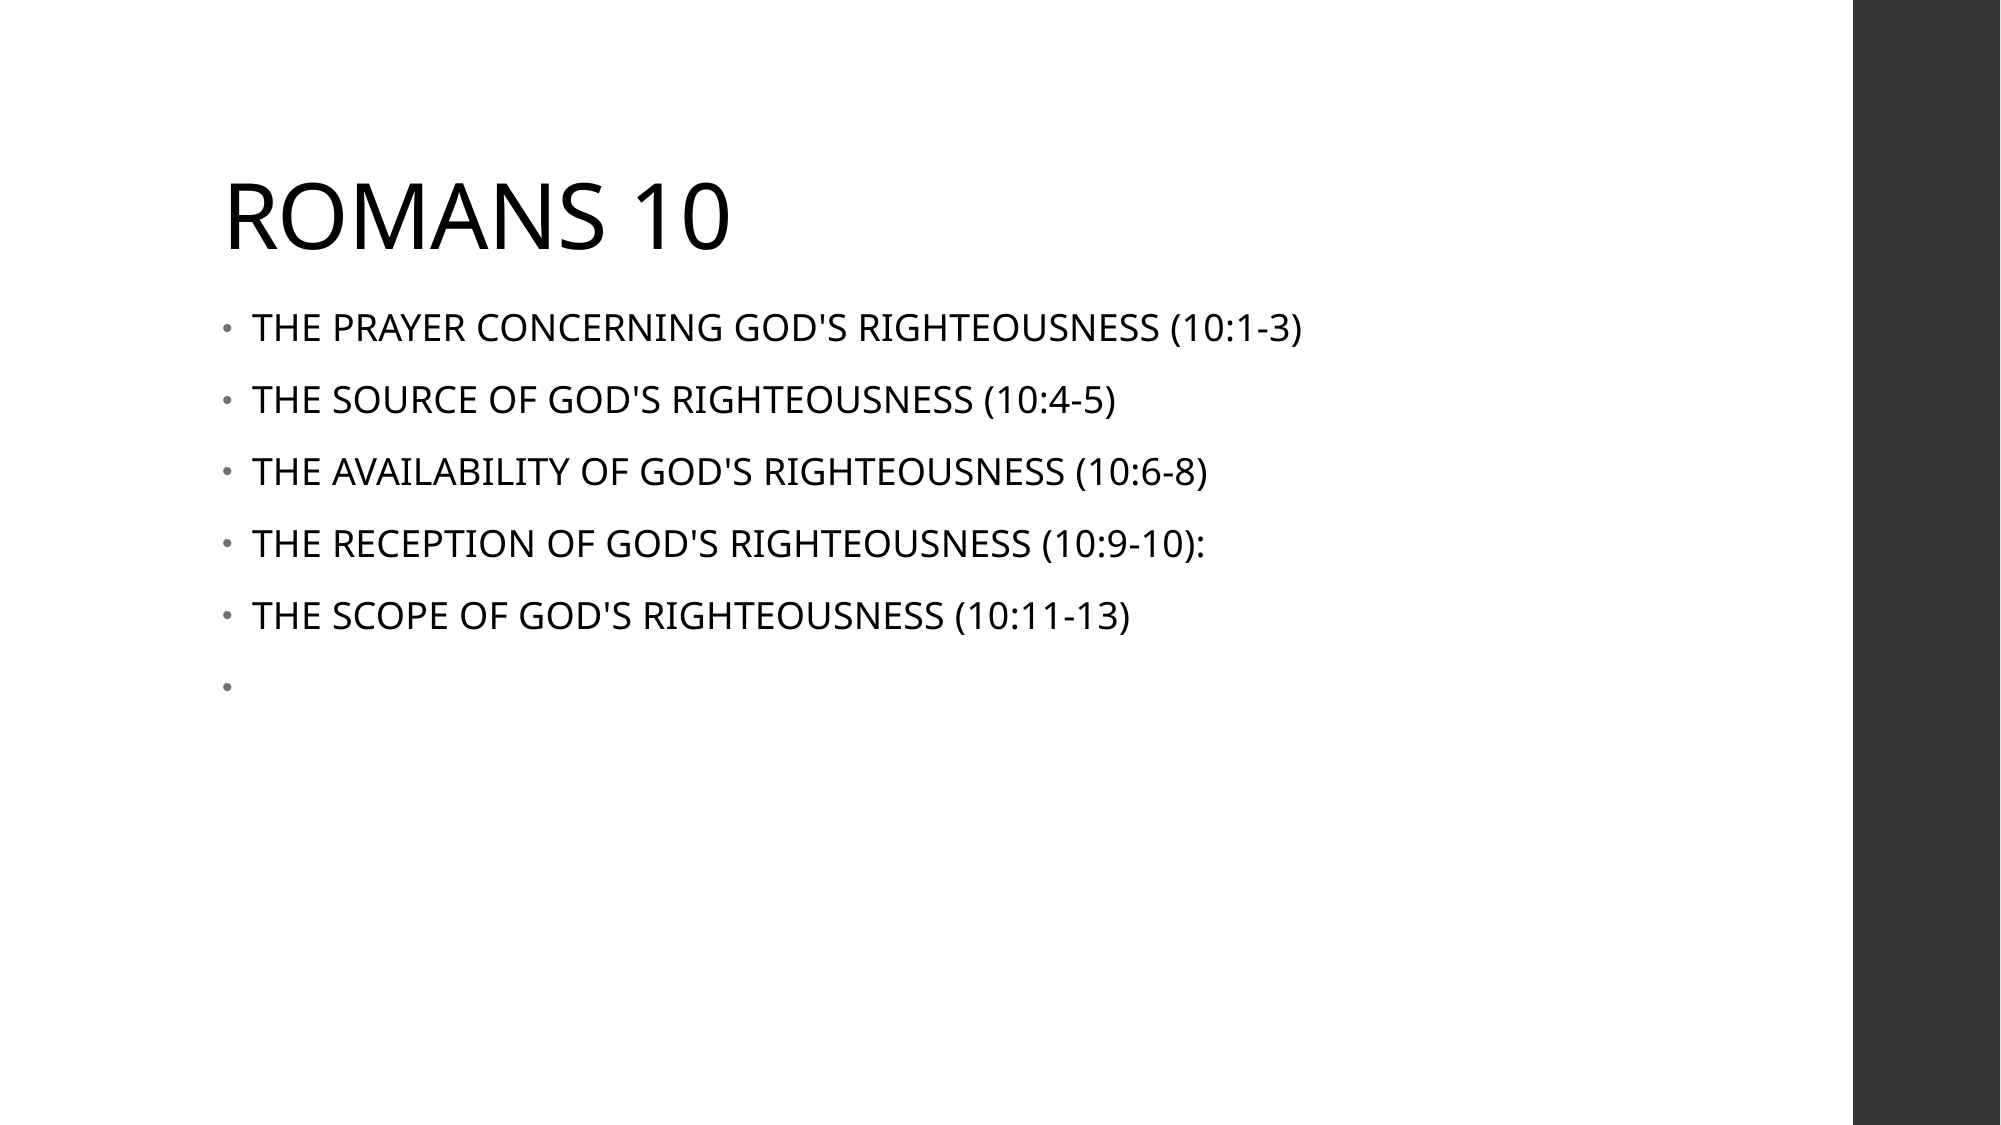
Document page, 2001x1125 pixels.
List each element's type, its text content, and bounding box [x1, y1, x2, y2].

title ROMANS 10 [206, 60, 1797, 278]
list THE PRAYER CONCERNING GOD'S RIGHTEOUSNESS (10:1-3) THE SOURCE OF GOD'S RIGHTEOUSNESS (10:4-5) THE AVAILABILITY OF GOD'S RIGHTEOUSNESS (10:6-8) THE RECEPTION OF GOD'S RIGHTEOUSNESS (10:9-10): THE SCOPE OF GOD'S RIGHTEOUSNESS (10:11-13) [206, 299, 1617, 1014]
